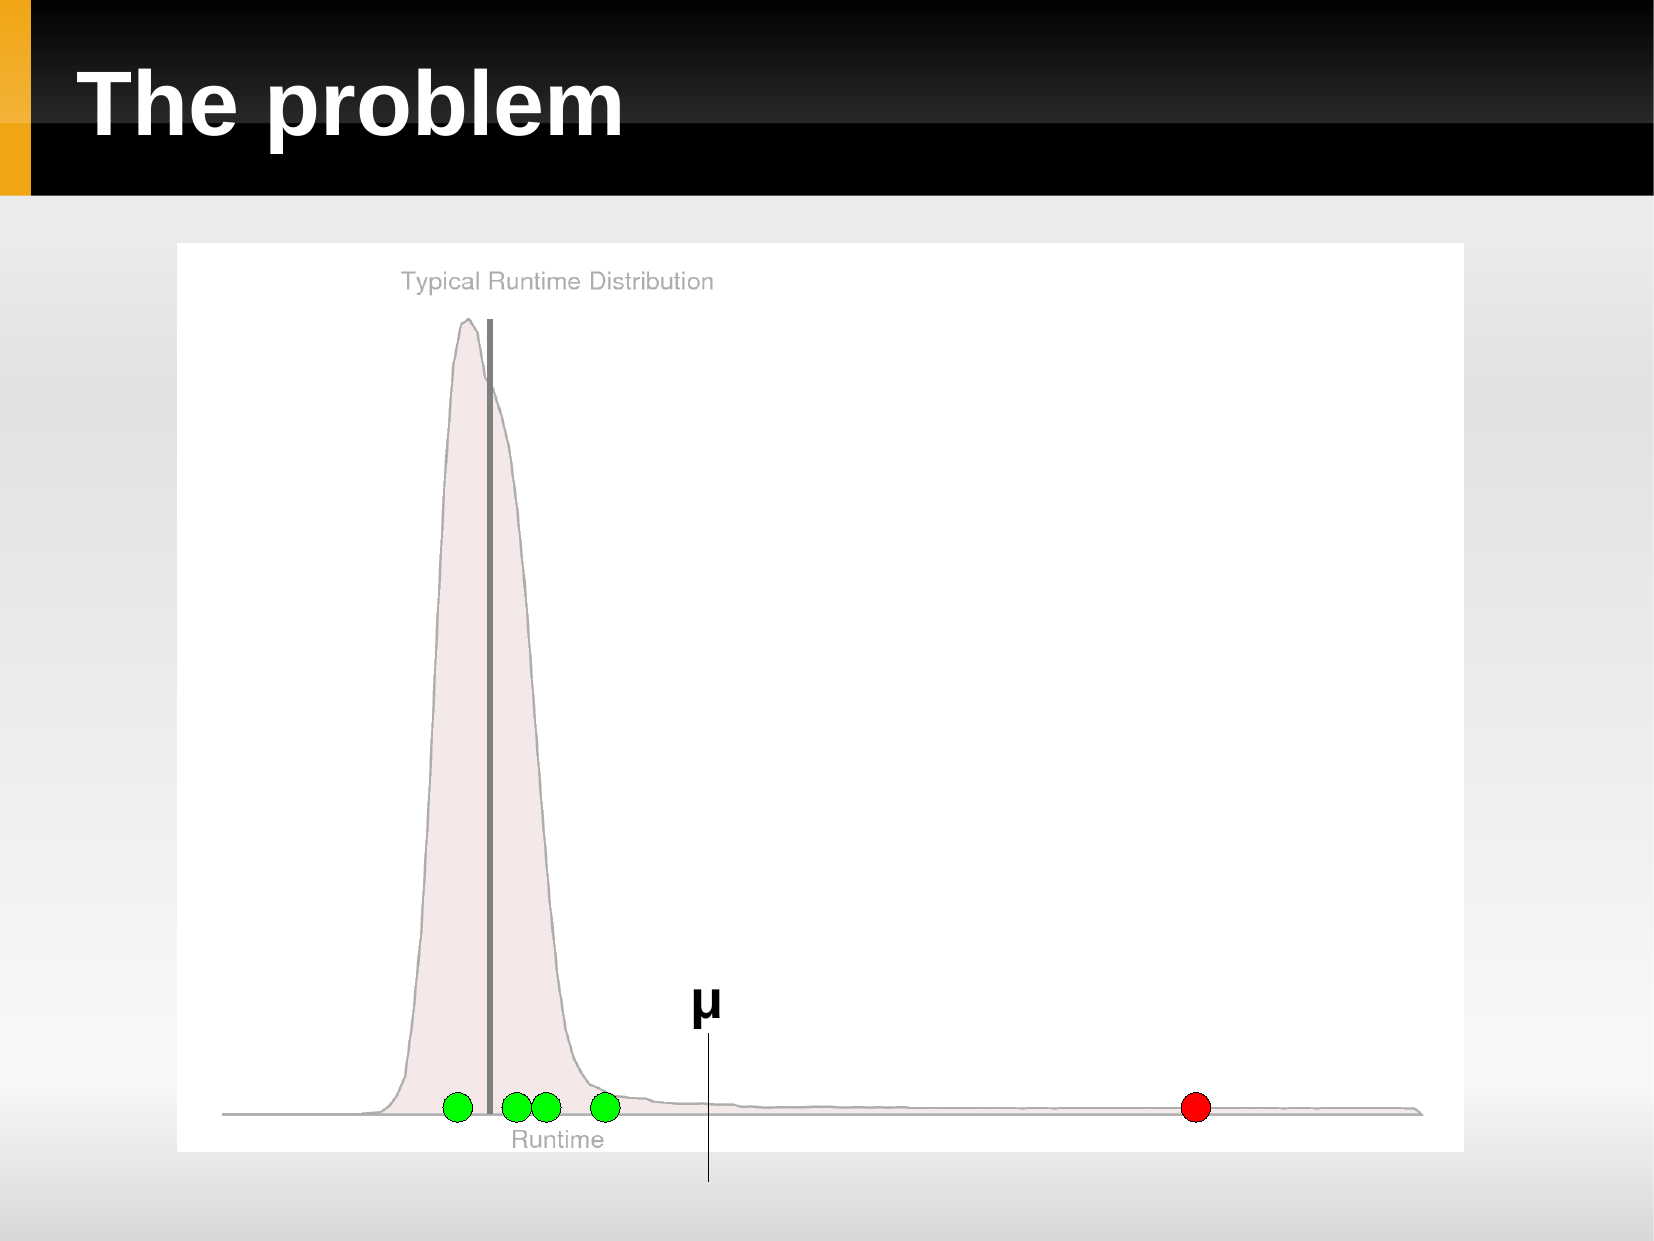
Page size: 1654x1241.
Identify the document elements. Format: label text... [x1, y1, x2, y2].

text_box [590, 1092, 621, 1123]
text_box μ [675, 962, 739, 1048]
text_box [1181, 1092, 1211, 1123]
picture [0, 0, 1654, 1241]
title The problem [76, 7, 1565, 200]
text_box [501, 1092, 562, 1123]
text_box [442, 1092, 473, 1123]
